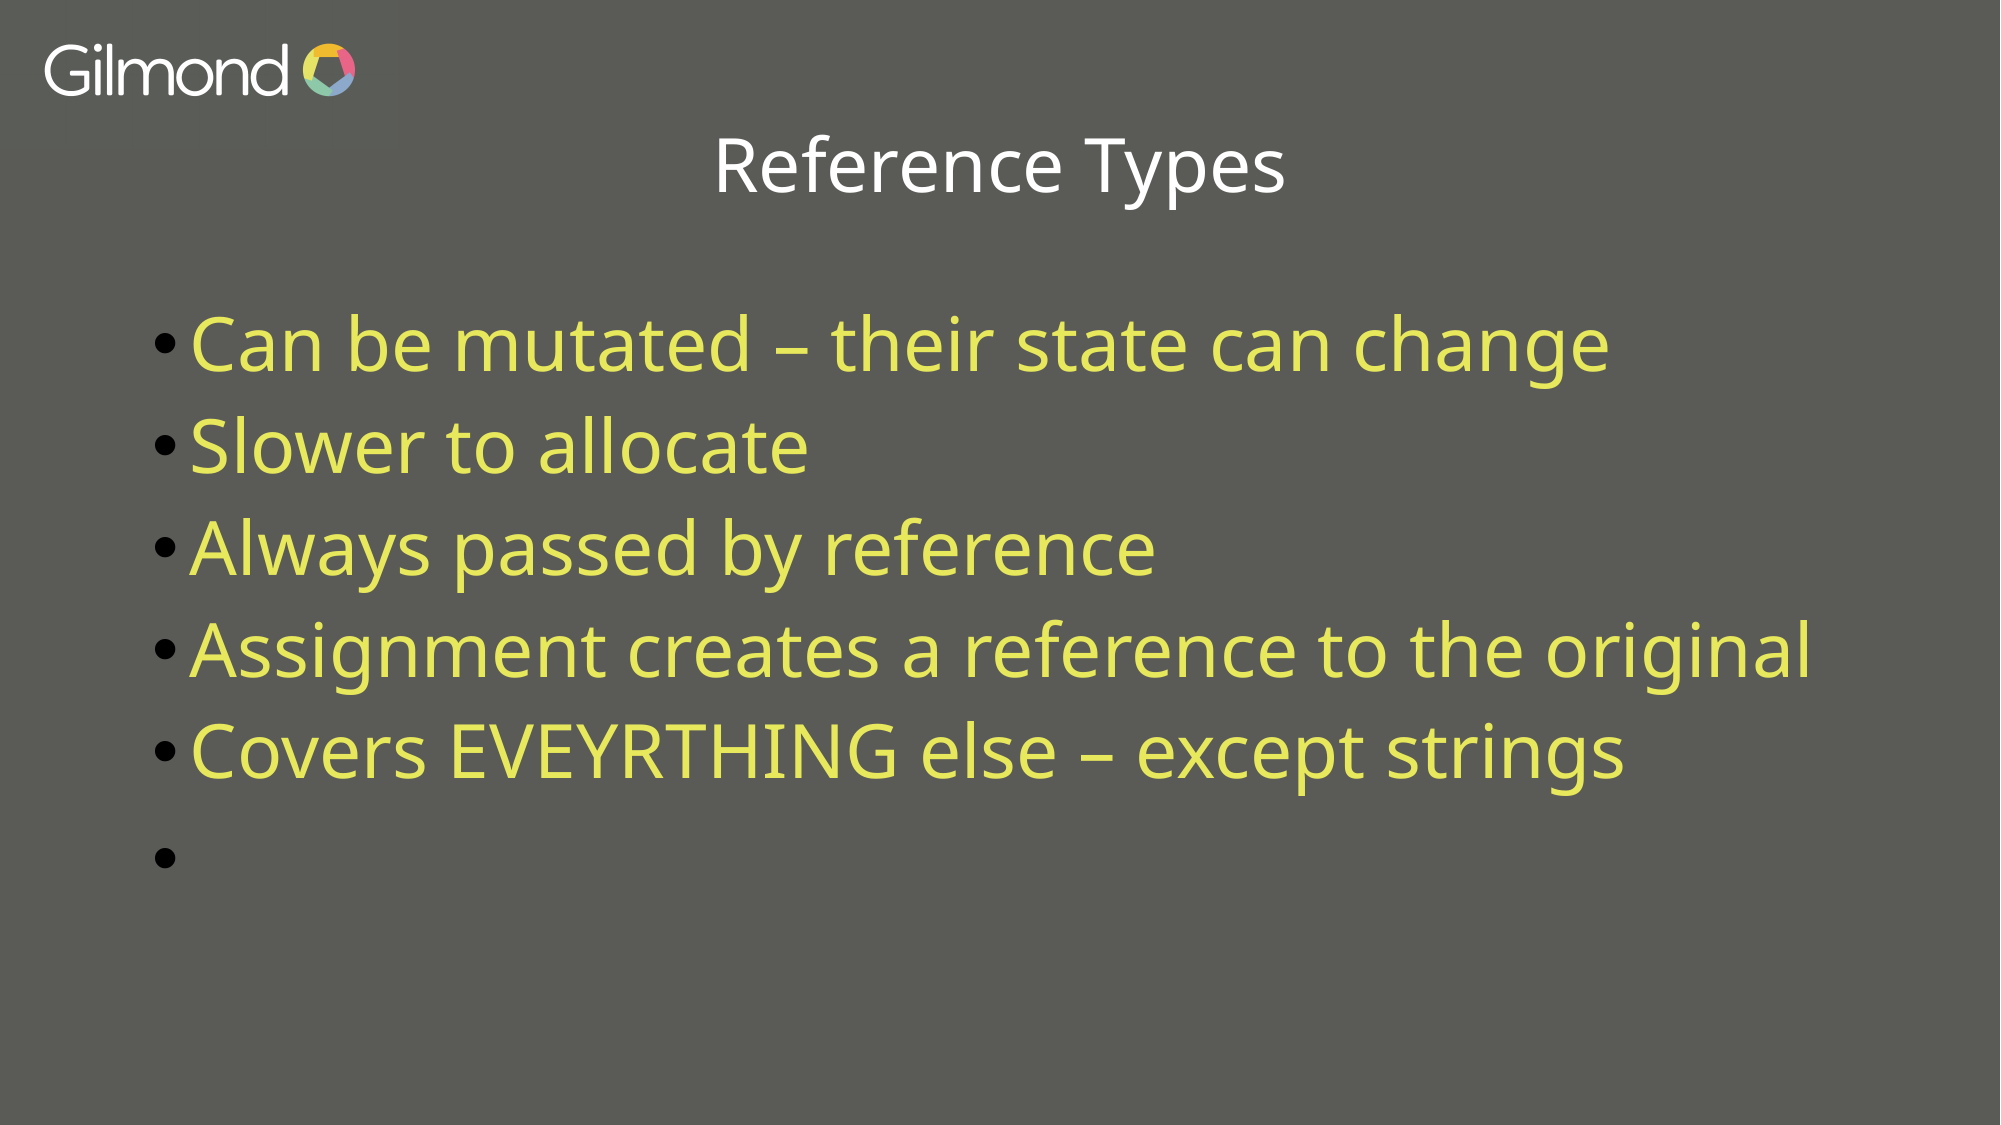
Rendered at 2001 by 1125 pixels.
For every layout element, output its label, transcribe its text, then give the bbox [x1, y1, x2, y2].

picture [0, 0, 399, 149]
list Can be mutated – their state can change Slower to allocate Always passed by reference Assignment creates a reference to the original Covers EVEYRTHING else – except strings [137, 299, 1863, 1014]
title Reference Types [137, 59, 1863, 278]
